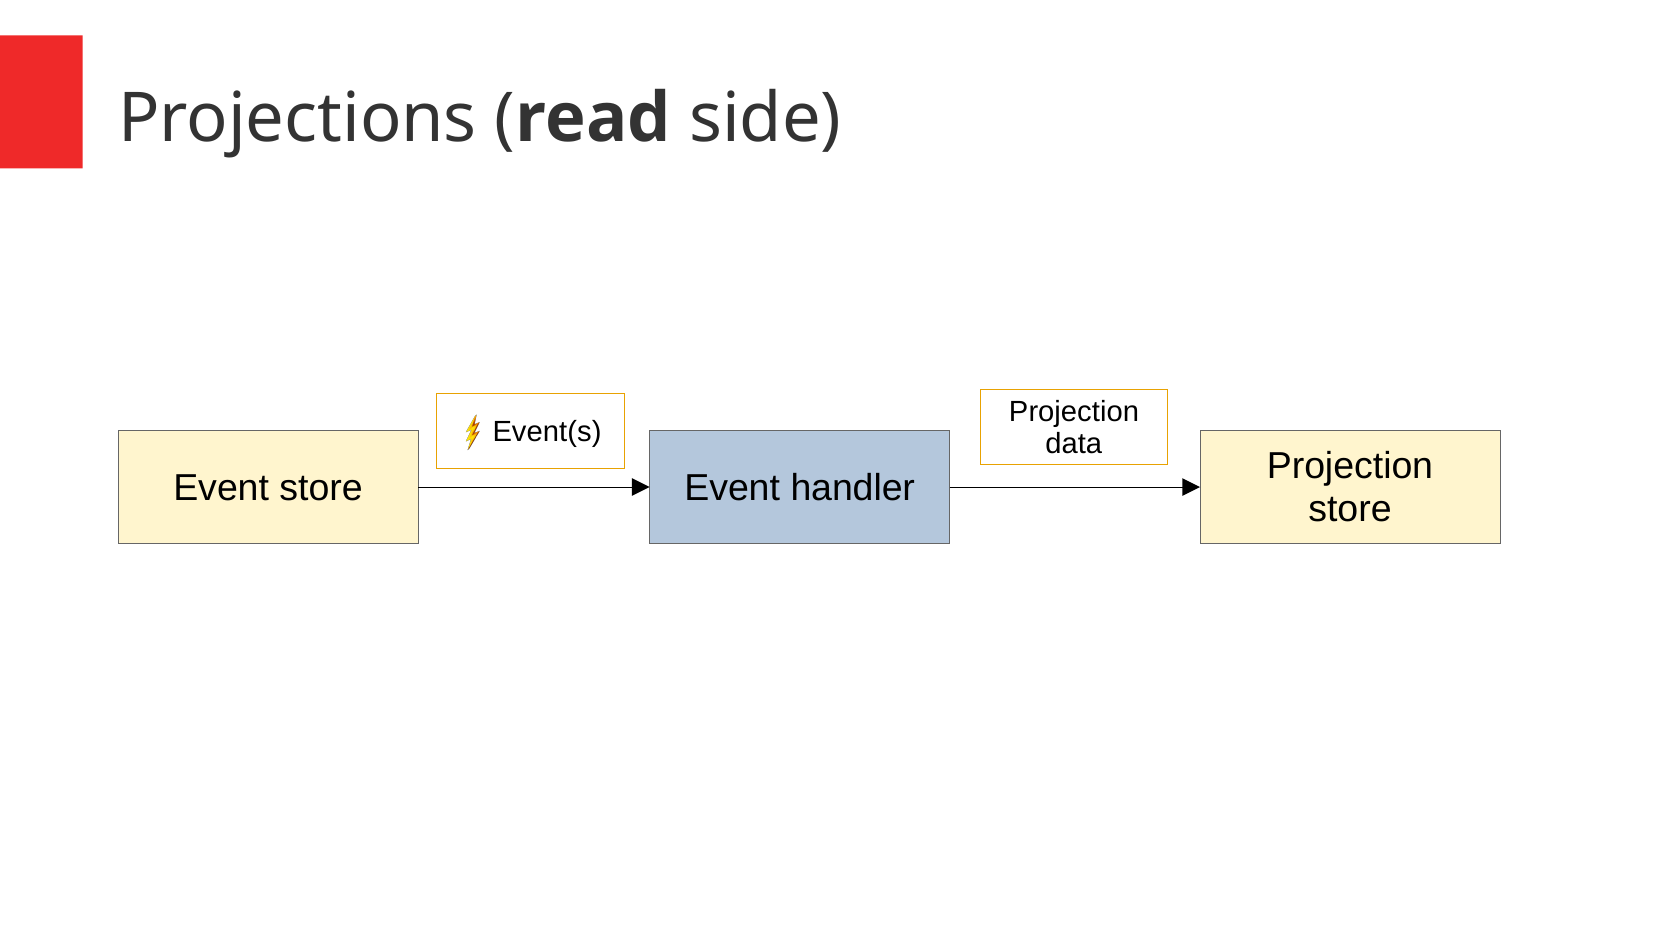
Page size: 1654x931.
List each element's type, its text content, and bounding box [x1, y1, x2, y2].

text_box Projection store [1200, 430, 1501, 544]
text_box Projection data [980, 389, 1168, 465]
picture [451, 411, 494, 454]
text_box Event handler [649, 430, 950, 544]
title Projections (read side) [118, 37, 1571, 193]
text_box Event(s) [436, 393, 625, 469]
text_box Event store [118, 430, 419, 544]
